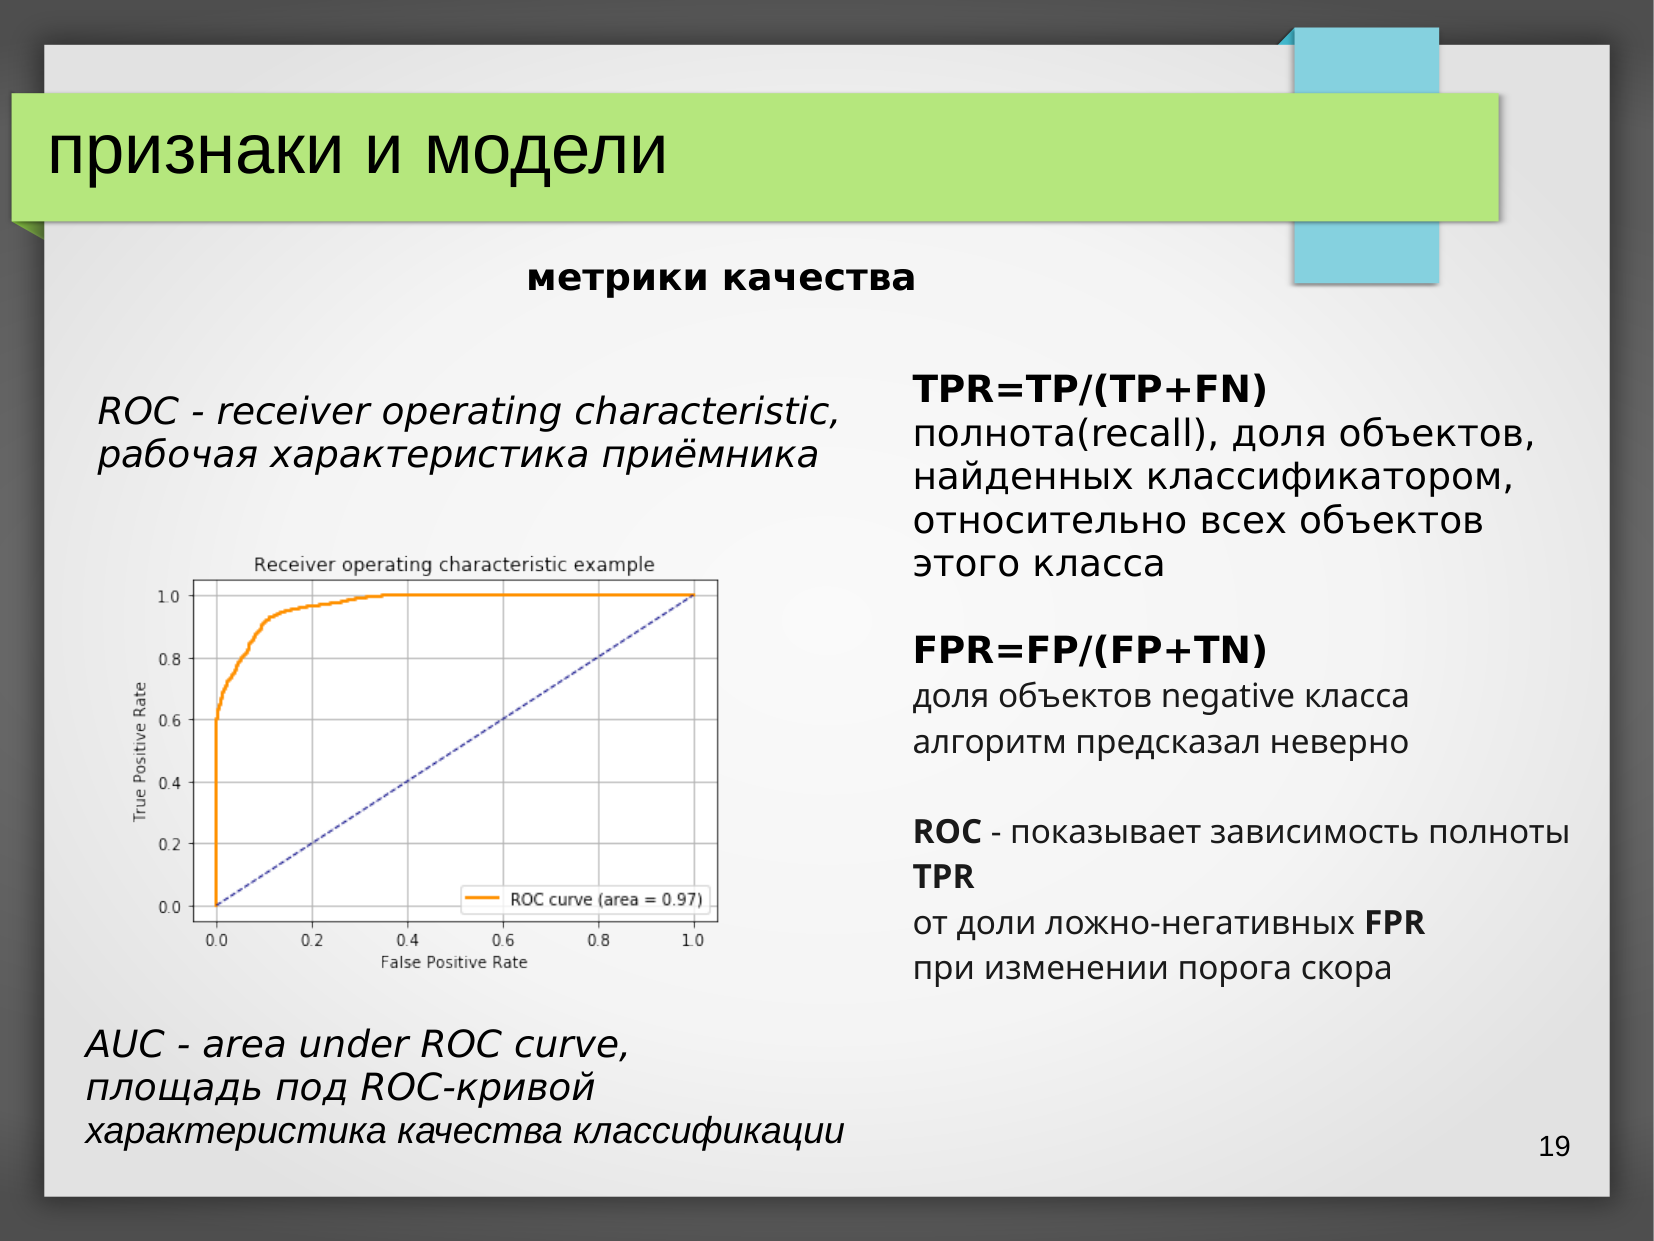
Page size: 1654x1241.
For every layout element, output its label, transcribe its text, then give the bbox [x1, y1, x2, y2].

text_box AUC - area under ROC curve, площадь под ROC-кривой характеристика качества классификации [70, 1015, 886, 1170]
text_box метрики качества [511, 248, 945, 308]
text_box ROC - receiver operating characteristic, рабочая характеристика приёмника [82, 382, 875, 485]
text_box TPR=TP/(TP+FN) полнота(recall), доля объектов, найденных классификатором, относительно всех объектов этого класса FPR=FP/(FP+TN) доля объектов negative класса алгоритм предсказал неверно ROC - показывает зависимость полноты TPR от доли ложно-негативных FPR при изменении порога скора [897, 360, 1595, 950]
title признаки и модели [47, 113, 1465, 185]
picture [0, 0, 1654, 1241]
